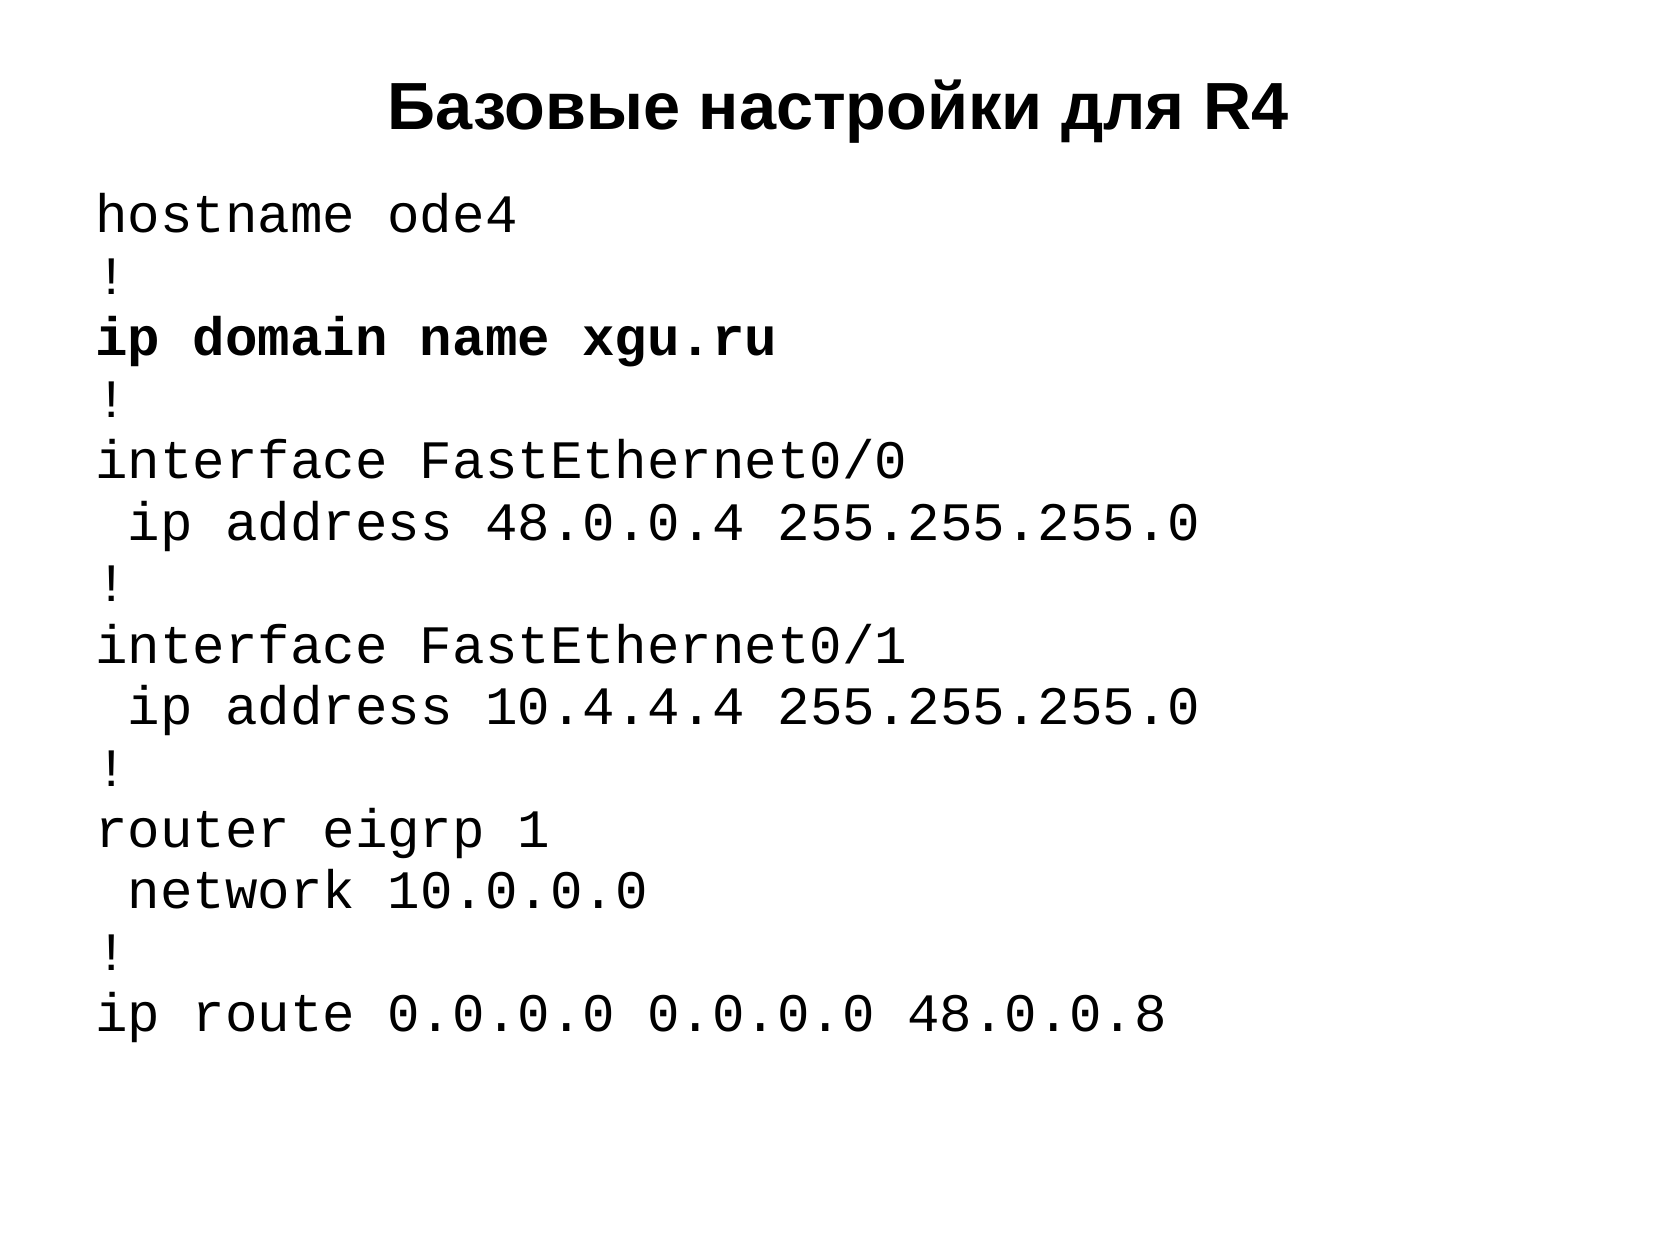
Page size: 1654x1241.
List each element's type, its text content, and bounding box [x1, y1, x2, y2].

list hostname ode4 ! ip domain name xgu.ru ! interface FastEthernet0/0 ip address 48.0.0.4 255.255.255.0 ! interface FastEthernet0/1 ip address 10.4.4.4 255.255.255.0 ! router eigrp 1 network 10.0.0.0 ! ip route 0.0.0.0 0.0.0.0 48.0.0.8 [95, 187, 1538, 1208]
text_box Базовые настройки для R4 [64, 37, 1613, 151]
